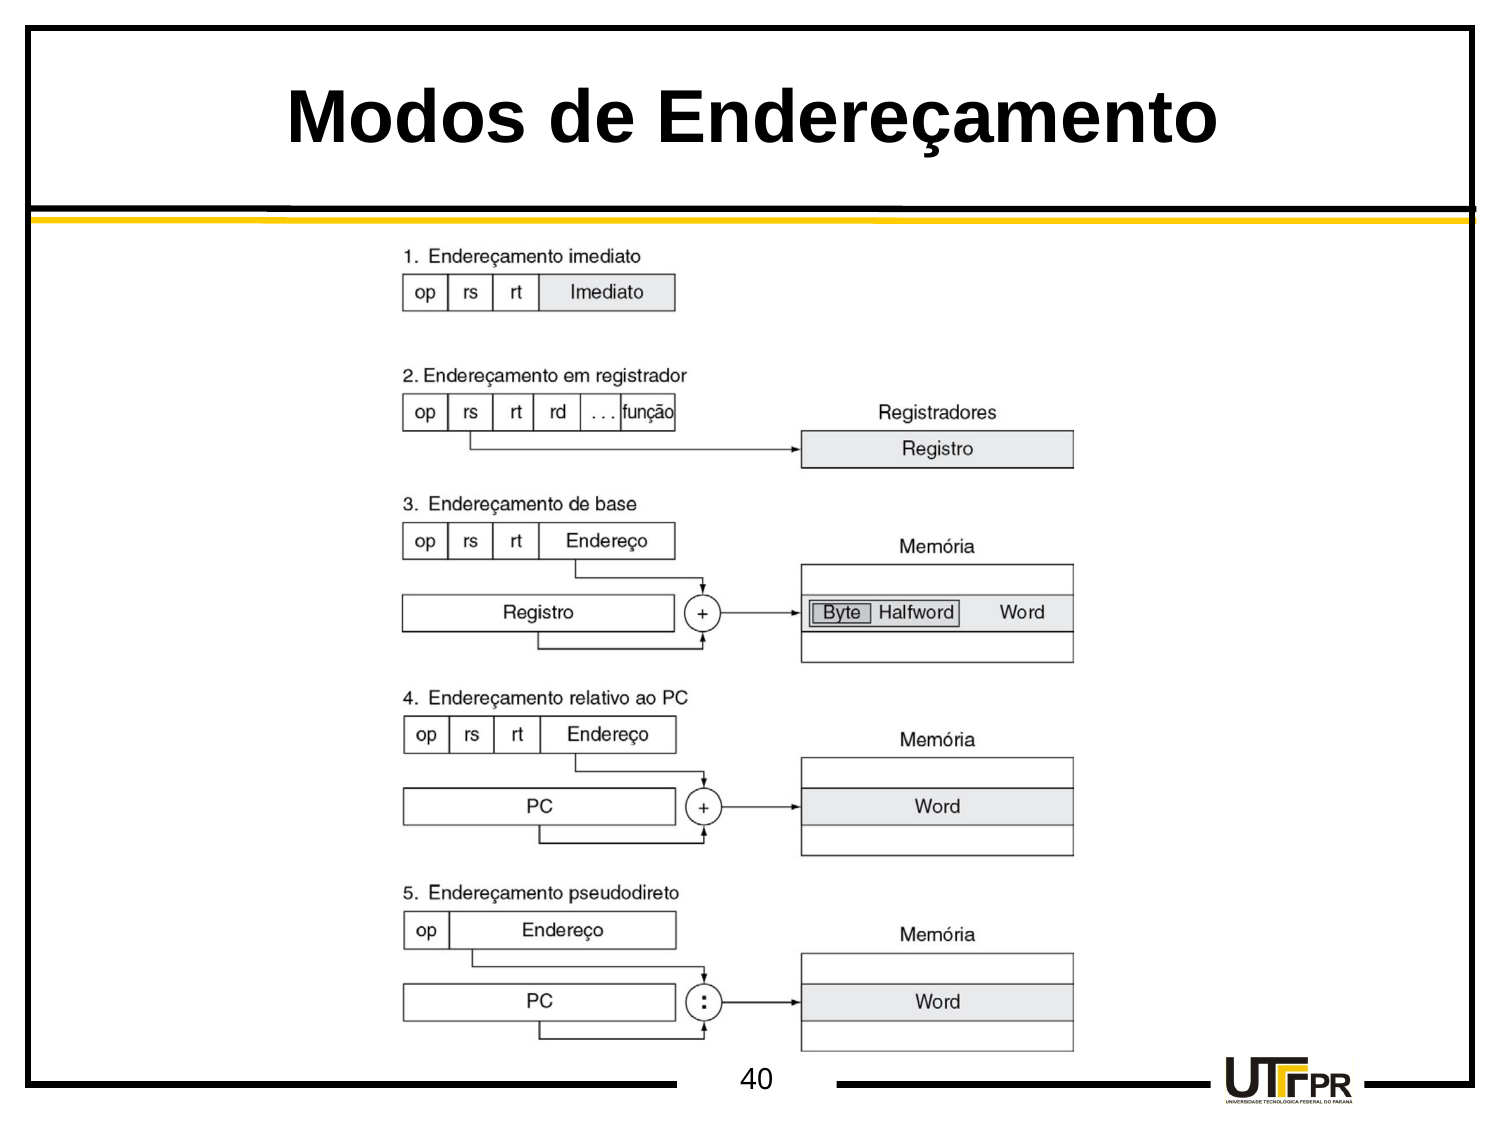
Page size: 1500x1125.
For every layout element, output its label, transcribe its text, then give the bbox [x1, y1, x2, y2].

picture [387, 235, 1090, 1063]
title Modos de Endereçamento [29, 29, 1477, 207]
picture [1225, 1057, 1353, 1104]
